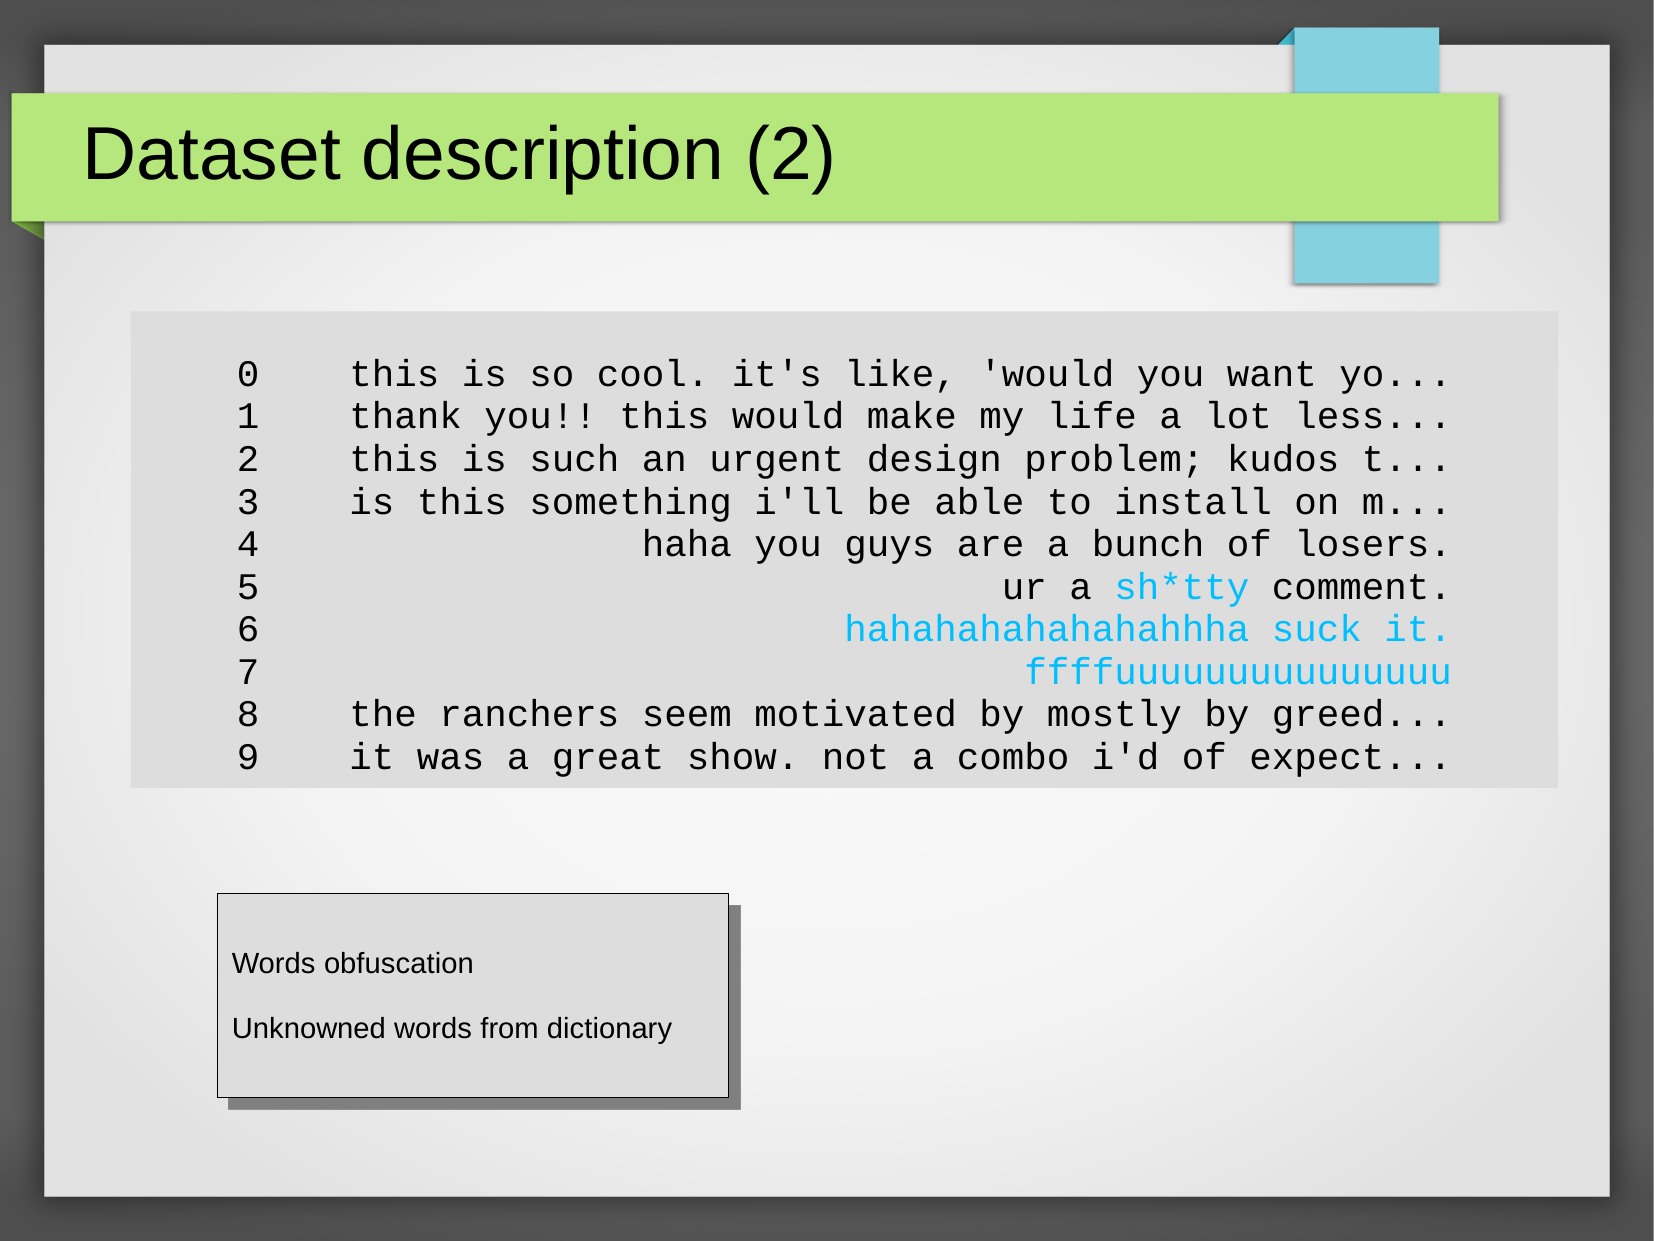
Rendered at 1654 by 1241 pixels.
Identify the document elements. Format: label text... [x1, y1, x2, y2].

title Dataset description (2) [82, 69, 1377, 238]
text_box 0 this is so cool. it's like, 'would you want yo... 1 thank you!! this would make my life a lot less... 2 this is such an urgent design problem; kudos t... 3 is this something i'll be able to install on m... 4 haha you guys are a bunch of losers. 5 ur a sh*tty comment. 6 hahahahahahahahhha suck it. 7 ffffuuuuuuuuuuuuuuu 8 the ranchers seem motivated by mostly by greed... 9 it was a great show. not a combo i'd of expect... [130, 311, 1559, 788]
text_box Words obfuscation Unknowned words from dictionary [217, 893, 729, 1098]
picture [0, 0, 1654, 1241]
